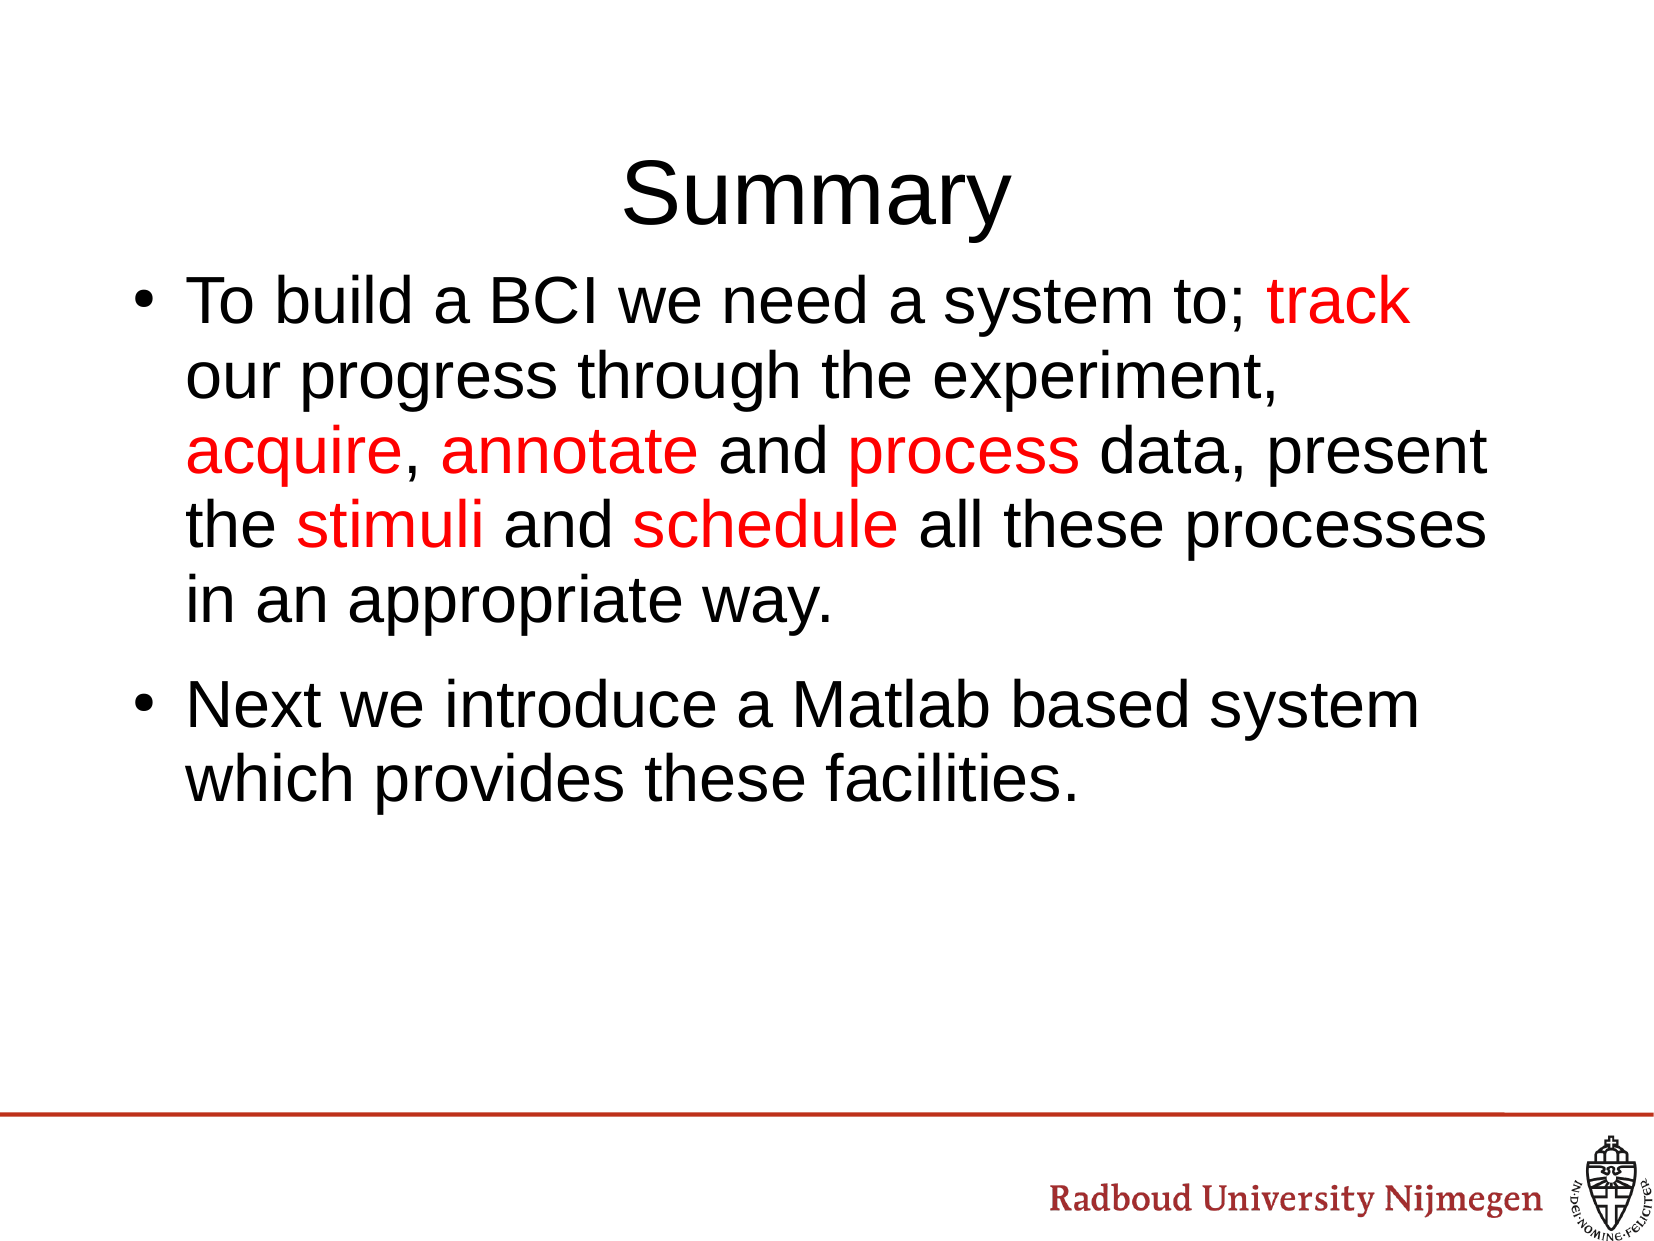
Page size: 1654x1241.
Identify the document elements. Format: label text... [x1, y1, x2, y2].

list To build a BCI we need a system to; track our progress through the experiment, acquire, annotate and process data, present the stimuli and schedule all these processes in an appropriate way. Next we introduce a Matlab based system which provides these facilities. [114, 263, 1520, 1082]
picture [1050, 1134, 1654, 1241]
title Summary [114, 132, 1520, 254]
